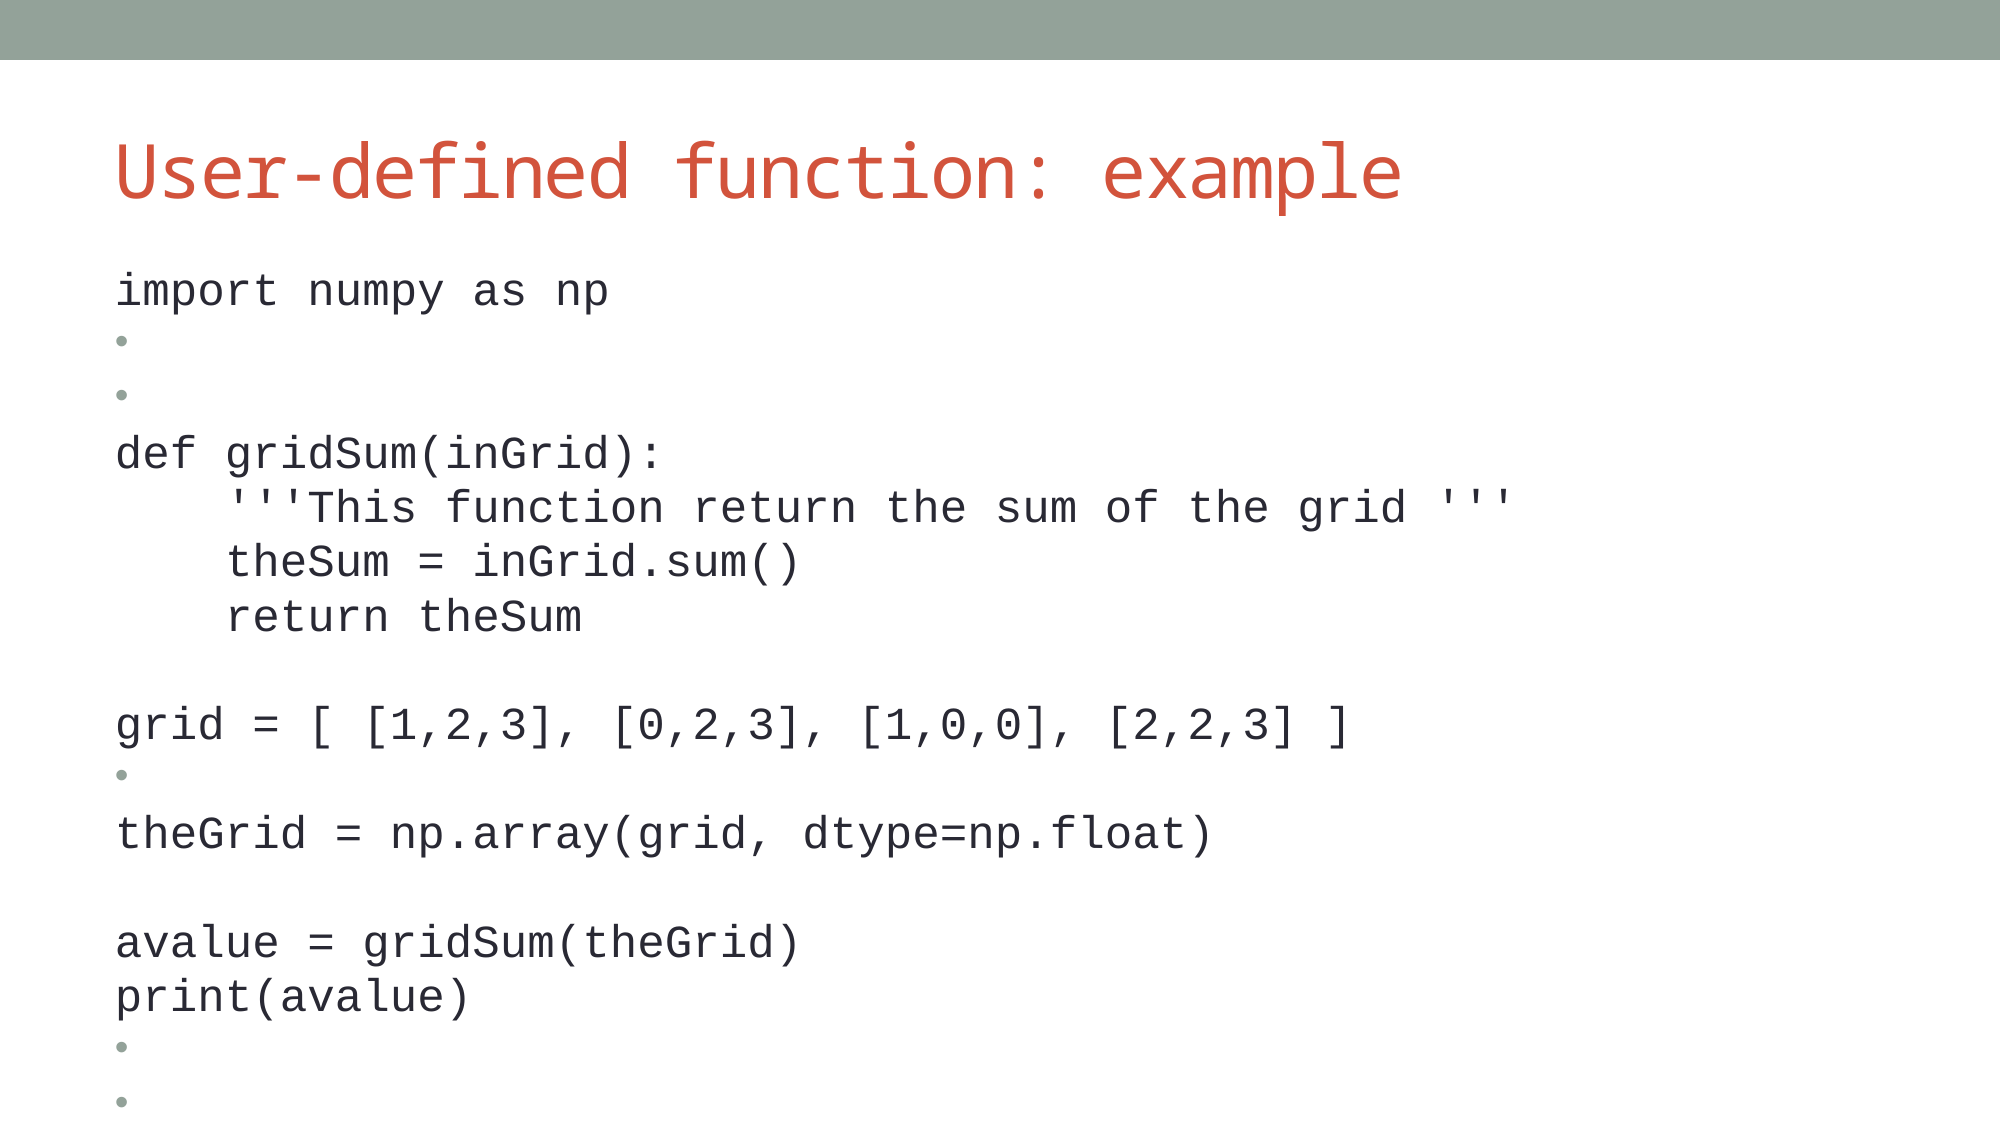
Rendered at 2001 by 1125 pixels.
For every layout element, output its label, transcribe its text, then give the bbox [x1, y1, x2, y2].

title User-defined function: example [99, 87, 1900, 251]
list import numpy as np def gridSum(inGrid): '''This function return the sum of the grid ''' theSum = inGrid.sum() return theSum grid = [ [1,2,3], [0,2,3], [1,0,0], [2,2,3] ] theGrid = np.array(grid, dtype=np.float) avalue = gridSum(theGrid) print(avalue) [99, 262, 1900, 1063]
